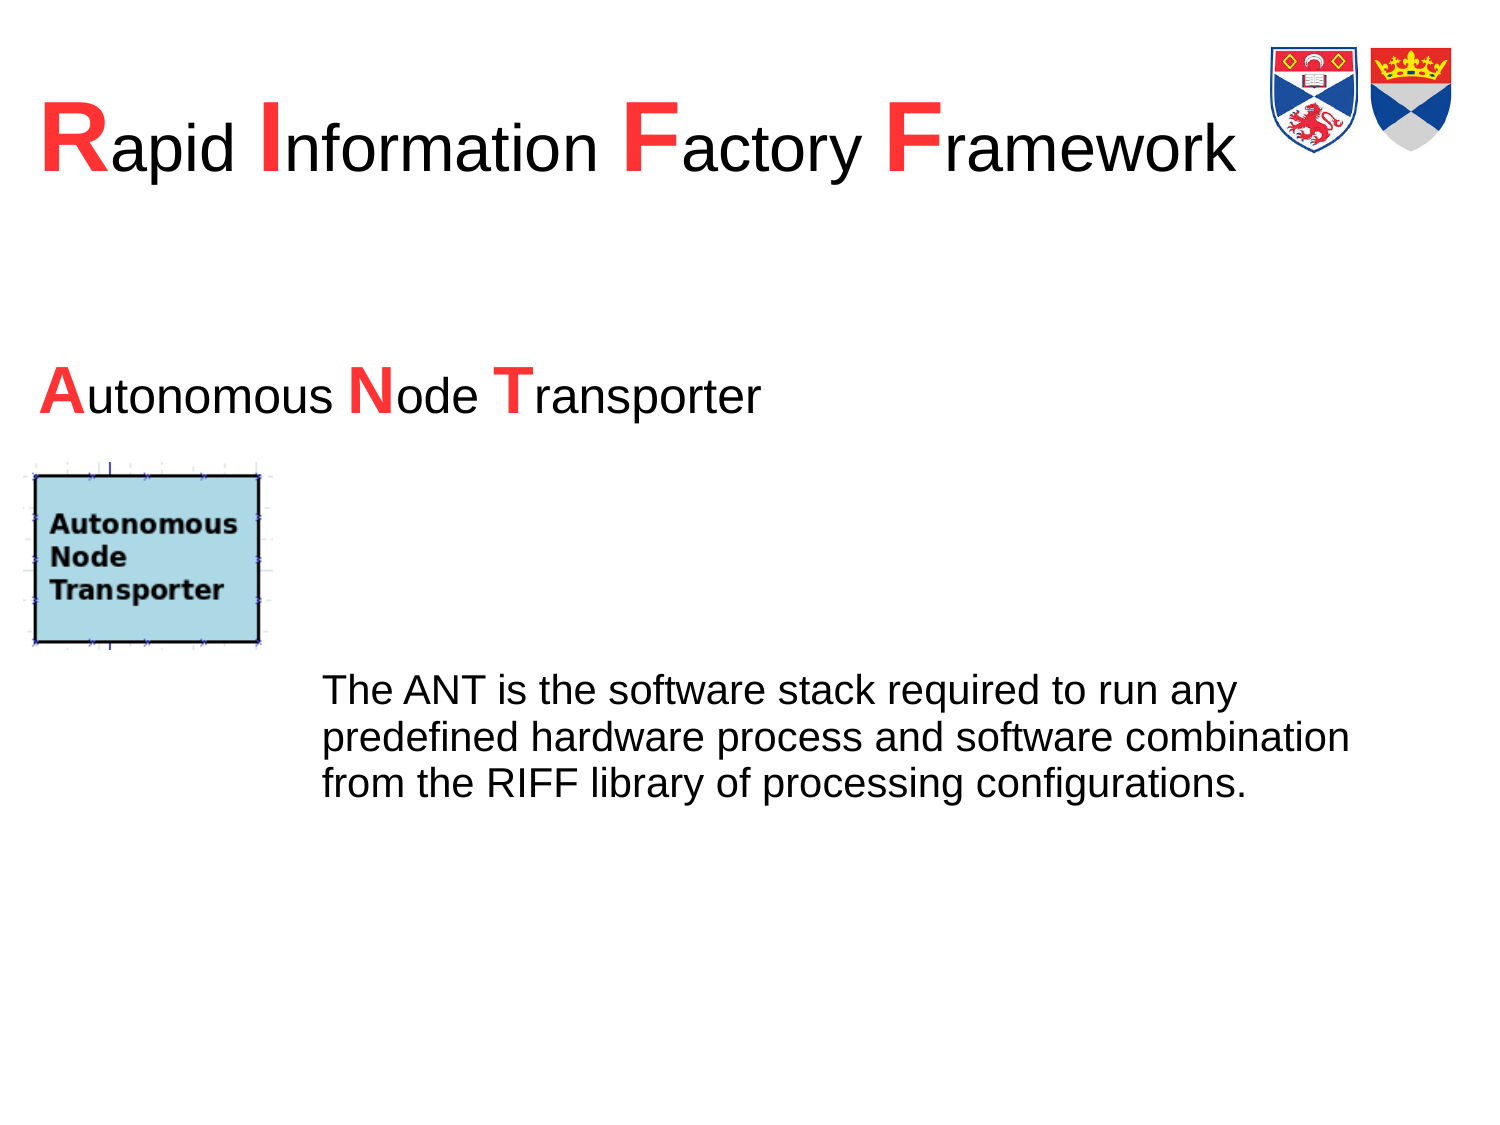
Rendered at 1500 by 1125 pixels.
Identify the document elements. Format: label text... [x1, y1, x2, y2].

picture [23, 462, 273, 650]
text_box The ANT is the software stack required to run any predefined hardware process and software combination from the RIFF library of processing configurations. [307, 659, 1394, 993]
text_box Rapid Information Factory Framework [23, 73, 1269, 201]
text_box Autonomous Node Transporter [23, 345, 1458, 438]
picture [1268, 45, 1465, 154]
